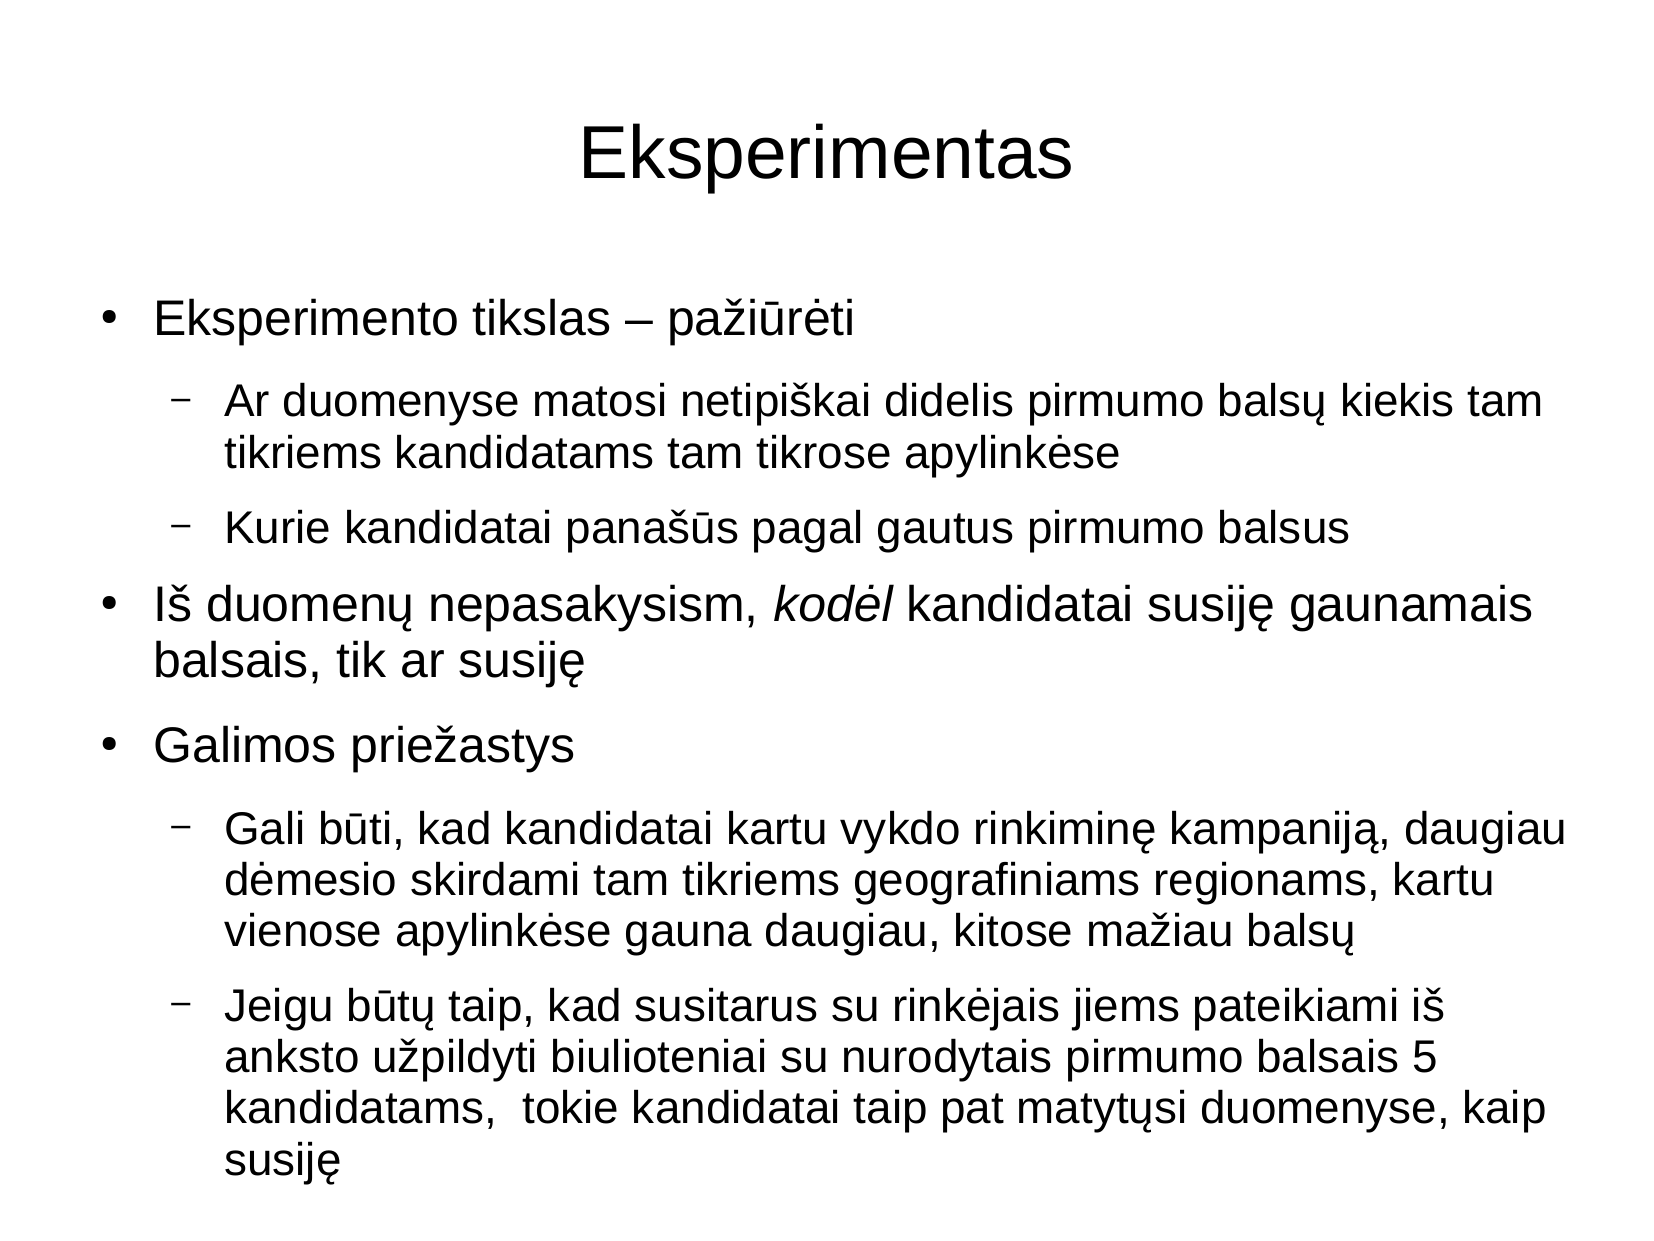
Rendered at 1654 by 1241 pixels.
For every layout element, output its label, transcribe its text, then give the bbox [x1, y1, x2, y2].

list Eksperimento tikslas – pažiūrėti Ar duomenyse matosi netipiškai didelis pirmumo balsų kiekis tam tikriems kandidatams tam tikrose apylinkėse Kurie kandidatai panašūs pagal gautus pirmumo balsus Iš duomenų nepasakysism, kodėl kandidatai susiję gaunamais balsais, tik ar susiję Galimos priežastys Gali būti, kad kandidatai kartu vykdo rinkiminę kampaniją, daugiau dėmesio skirdami tam tikriems geografiniams regionams, kartu vienose apylinkėse gauna daugiau, kitose mažiau balsų Jeigu būtų taip, kad susitarus su rinkėjais jiems pateikiami iš anksto užpildyti biulioteniai su nurodytais pirmumo balsais 5 kandidatams, tokie kandidatai taip pat matytųsi duomenyse, kaip susiję [82, 290, 1571, 1186]
title Eksperimentas [82, 49, 1571, 257]
